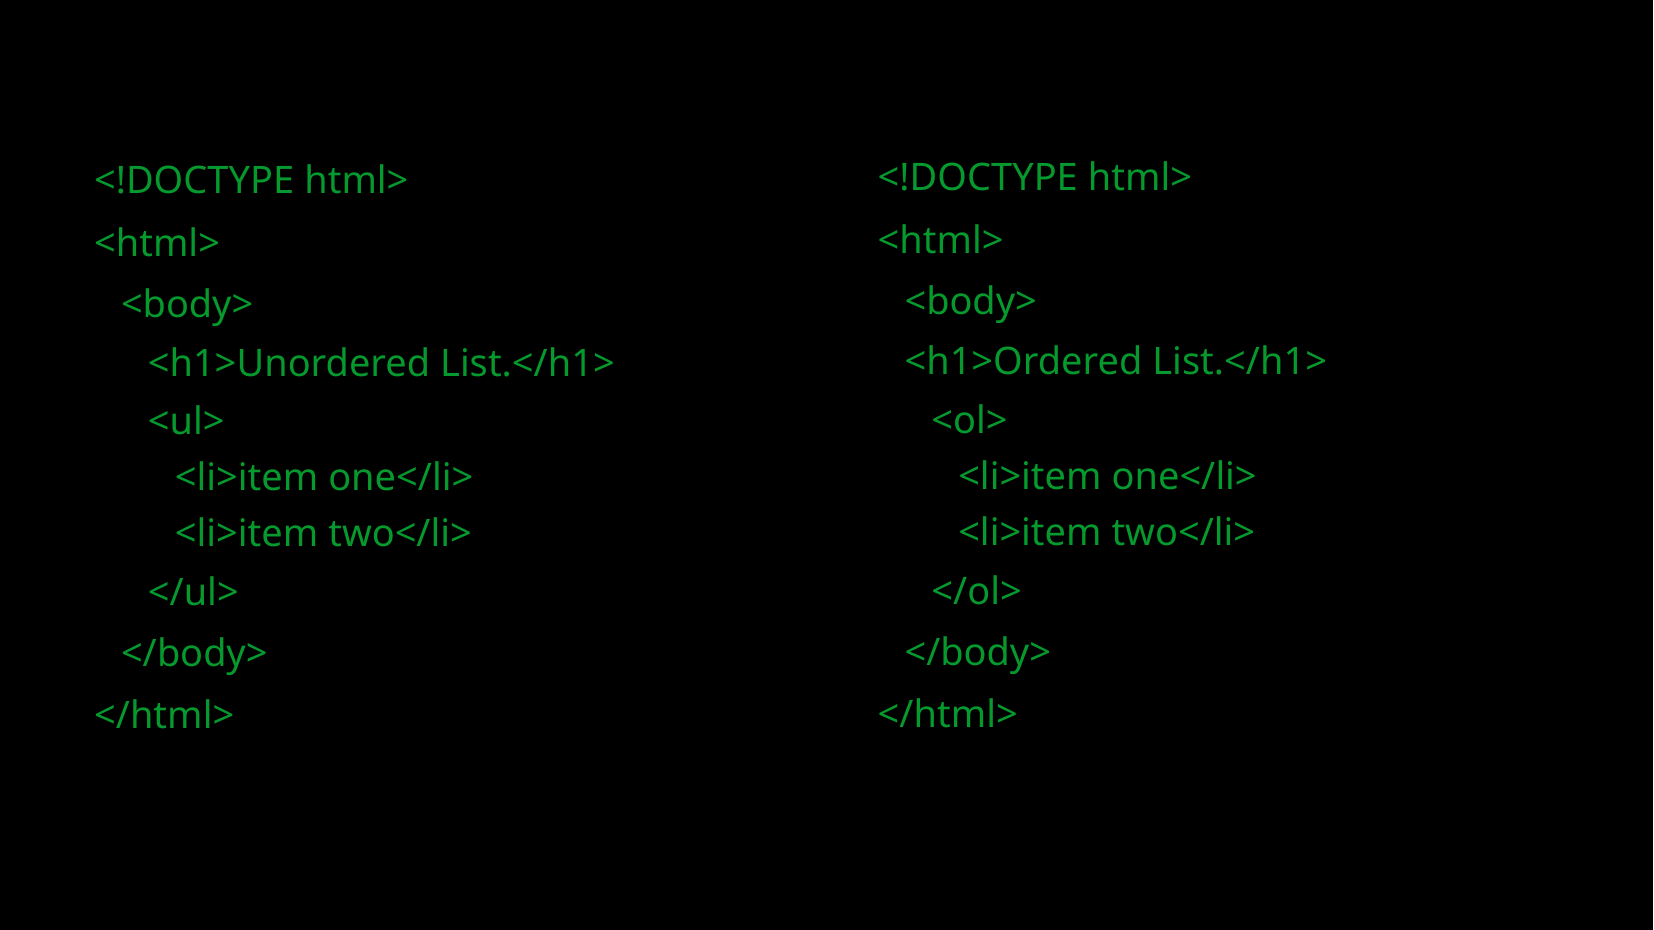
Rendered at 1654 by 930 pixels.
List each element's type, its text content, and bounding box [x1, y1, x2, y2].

list <!DOCTYPE html> <html> <body> <h1>Unordered List.</h1> <ul> <li>item one</li> <li>item two</li> </ul> </body> </html> [67, 153, 855, 754]
list <!DOCTYPE html> <html> <body> <h1>Ordered List.</h1> <ol> <li>item one</li> <li>item two</li> </ol> </body> </html> [850, 150, 1639, 751]
